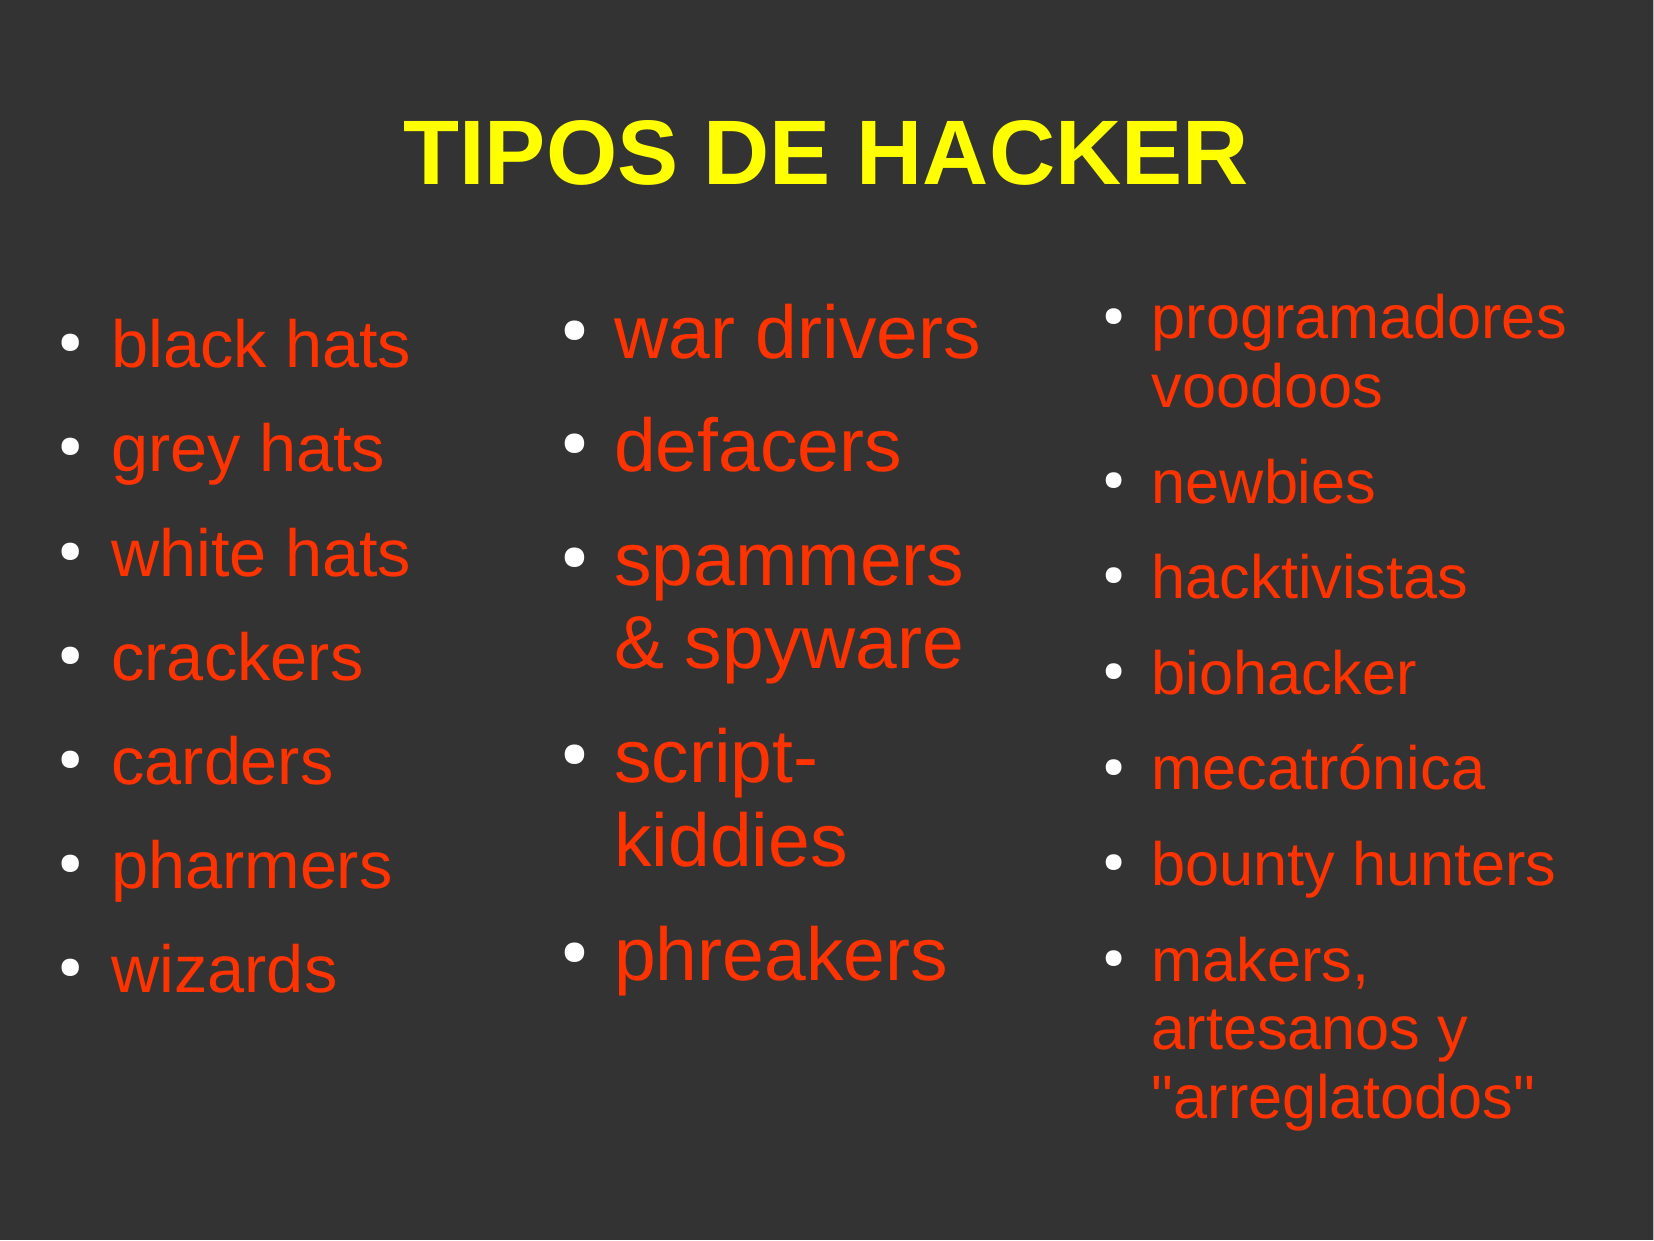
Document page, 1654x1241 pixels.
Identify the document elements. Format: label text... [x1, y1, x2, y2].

title TIPOS DE HACKER [82, 49, 1571, 257]
list black hats grey hats white hats crackers carders pharmers wizards [40, 307, 520, 1198]
list programadores voodoos newbies hacktivistas biohacker mecatrónica bounty hunters makers, artesanos y "arreglatodos" [1086, 283, 1583, 1146]
list war drivers defacers spammers & spyware script-kiddies phreakers [543, 290, 1023, 1182]
